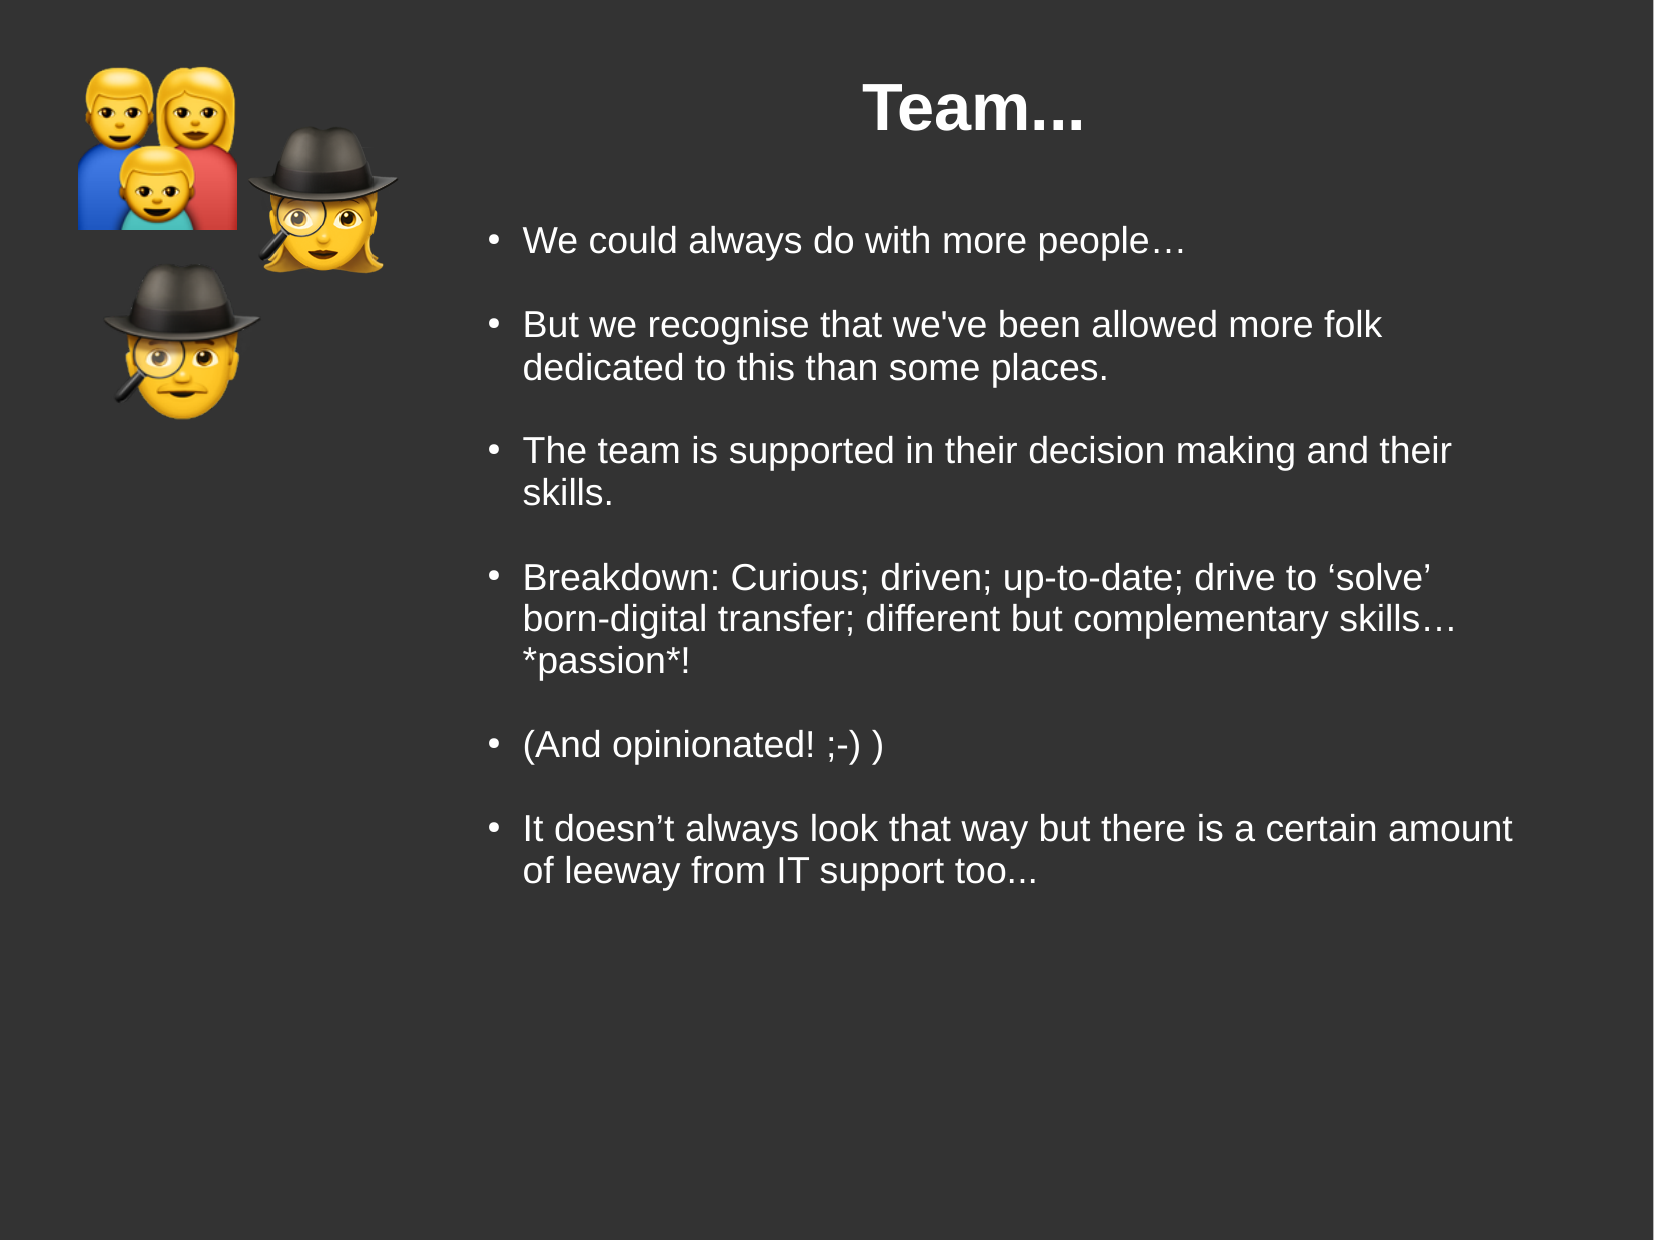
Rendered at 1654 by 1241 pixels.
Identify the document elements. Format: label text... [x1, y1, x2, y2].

picture [100, 121, 407, 420]
picture [78, 64, 237, 230]
text_box We could always do with more people… But we recognise that we've been allowed more folk dedicated to this than some places. The team is supported in their decision making and their skills. Breakdown: Curious; driven; up-to-date; drive to ‘solve’ born-digital transfer; different but complementary skills… *passion*! (And opinionated! ;-) ) It doesn’t always look that way but there is a certain amount of leeway from IT support too... [472, 212, 1536, 900]
title Team... [377, 49, 1571, 166]
